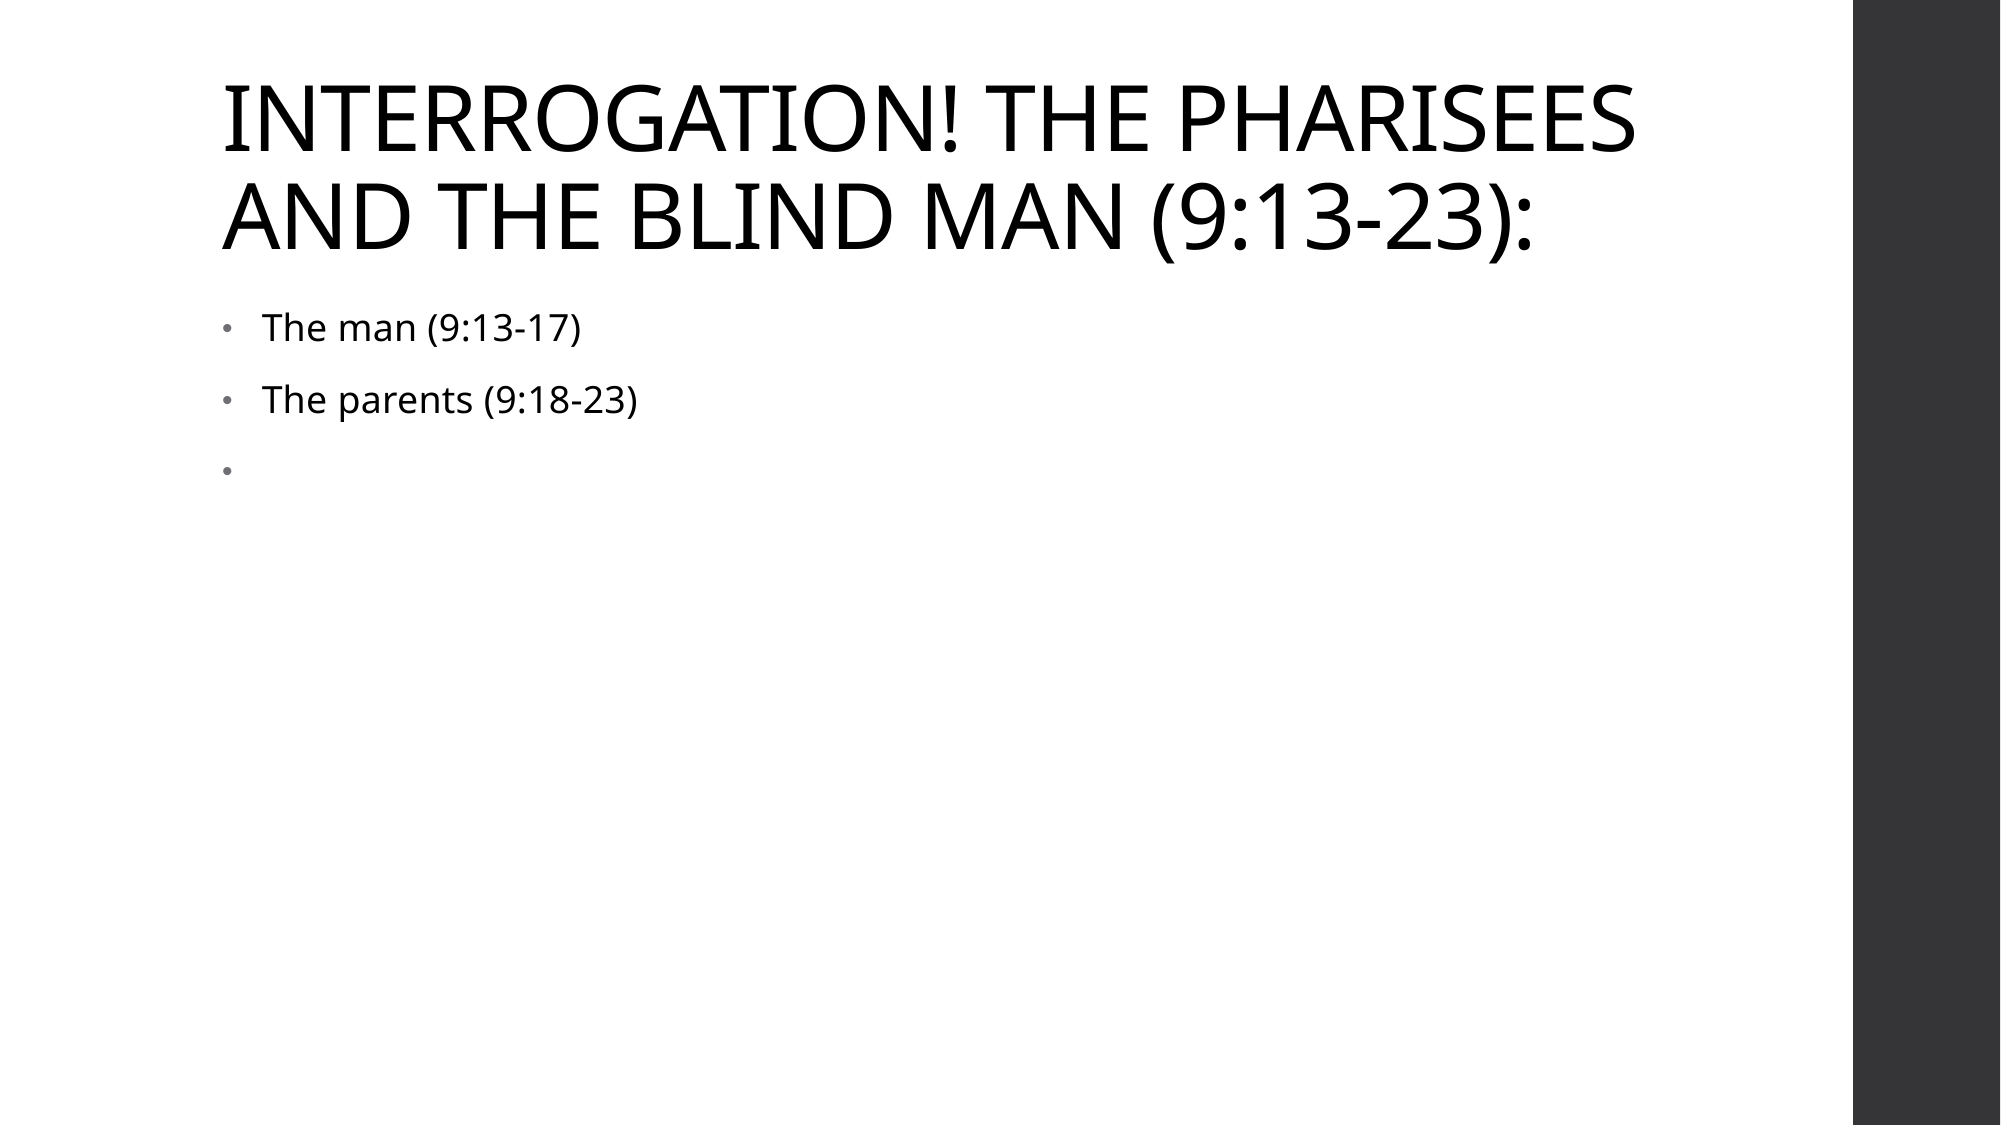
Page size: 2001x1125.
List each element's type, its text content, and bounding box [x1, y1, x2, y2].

title INTERROGATION! THE PHARISEES AND THE BLIND MAN (9:13-23): [206, 60, 1797, 278]
list The man (9:13-17) The parents (9:18-23) [206, 299, 1617, 1014]
